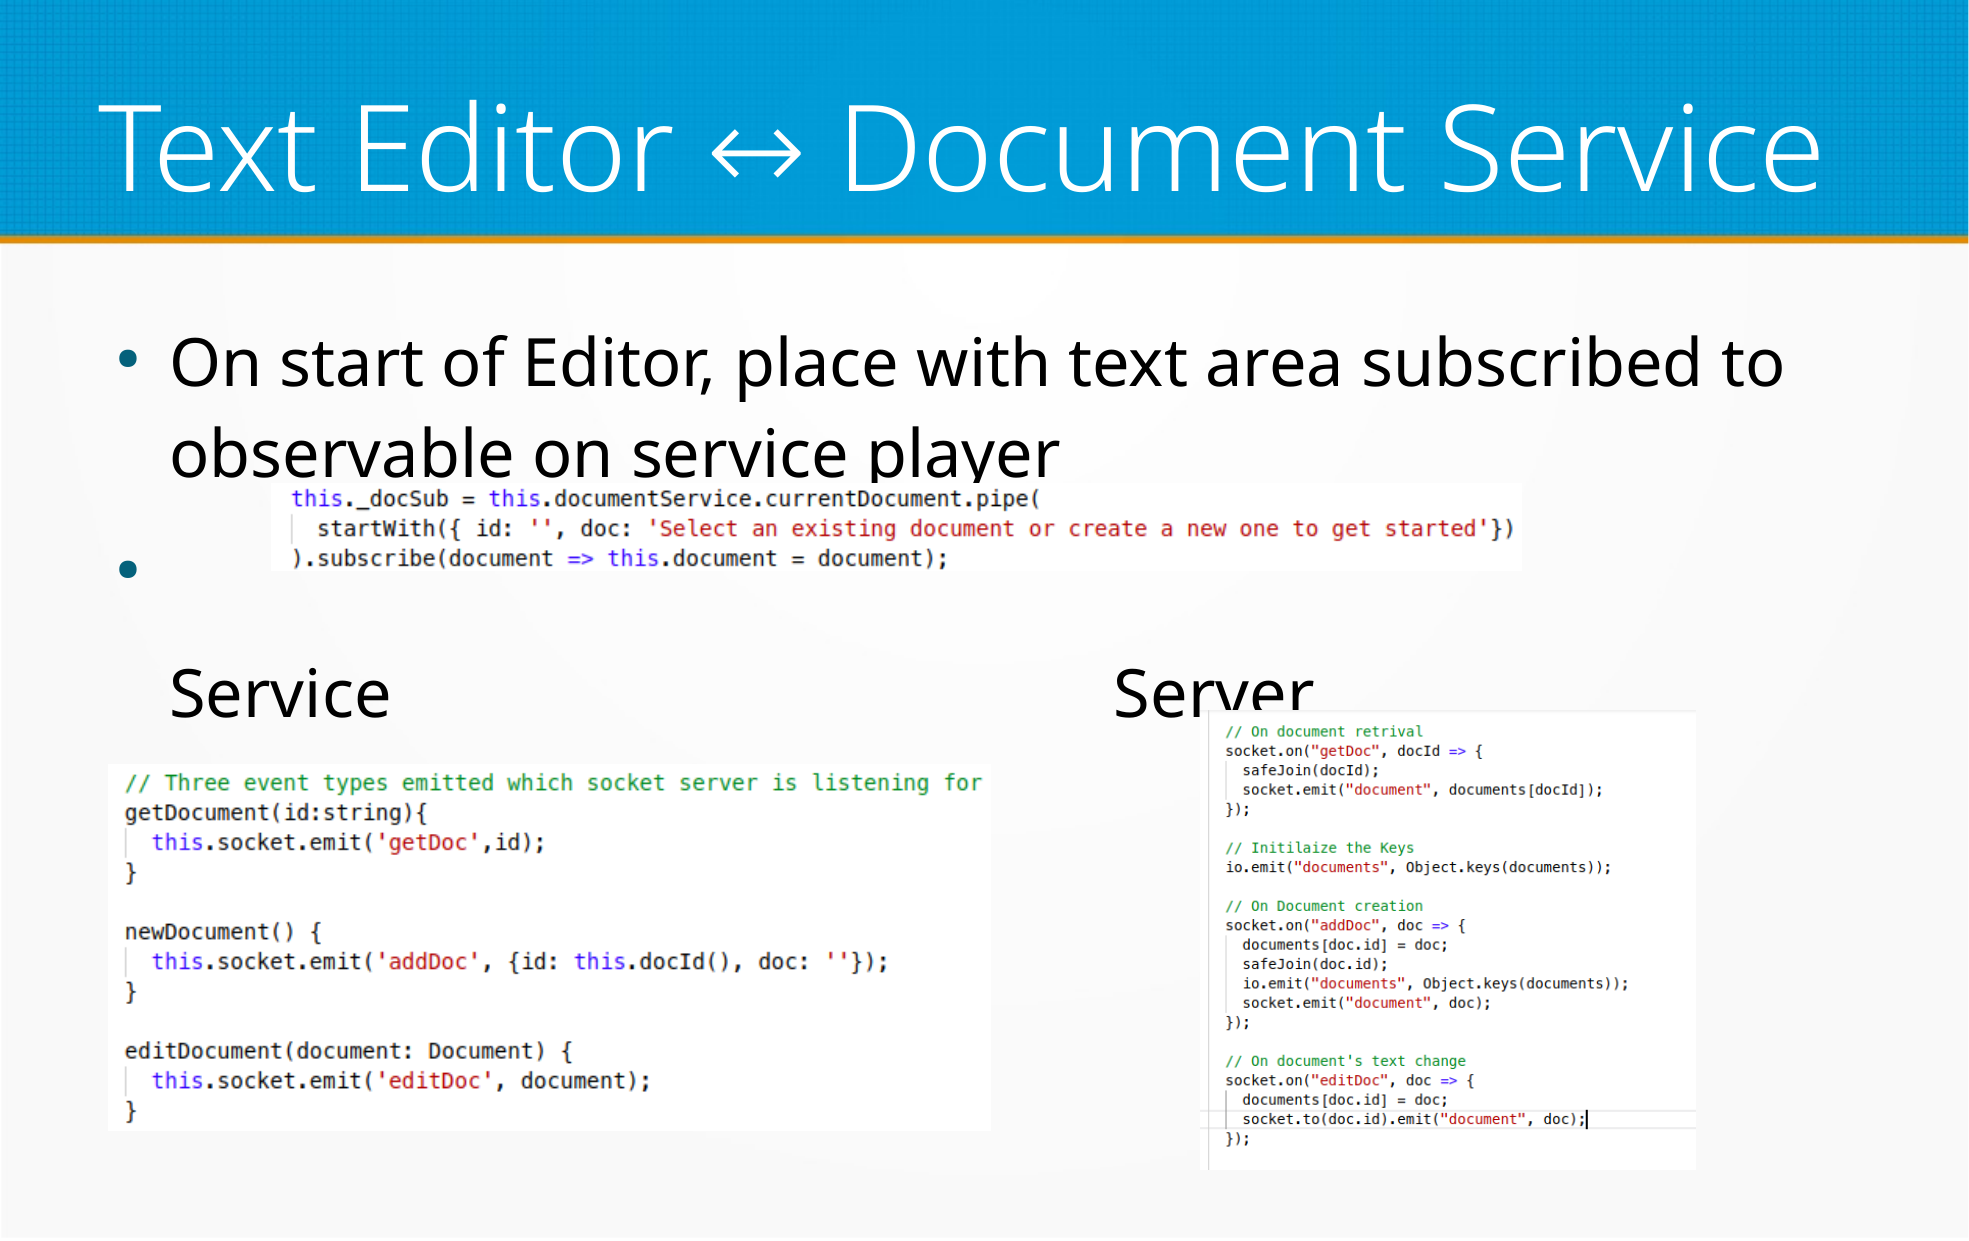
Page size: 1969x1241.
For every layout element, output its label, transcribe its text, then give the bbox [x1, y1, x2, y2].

title Text Editor ↔ Document Service [98, 19, 1870, 227]
list On start of Editor, place with text area subscribed to observable on service player Service Server [98, 315, 1861, 1081]
picture [0, 233, 1969, 1241]
